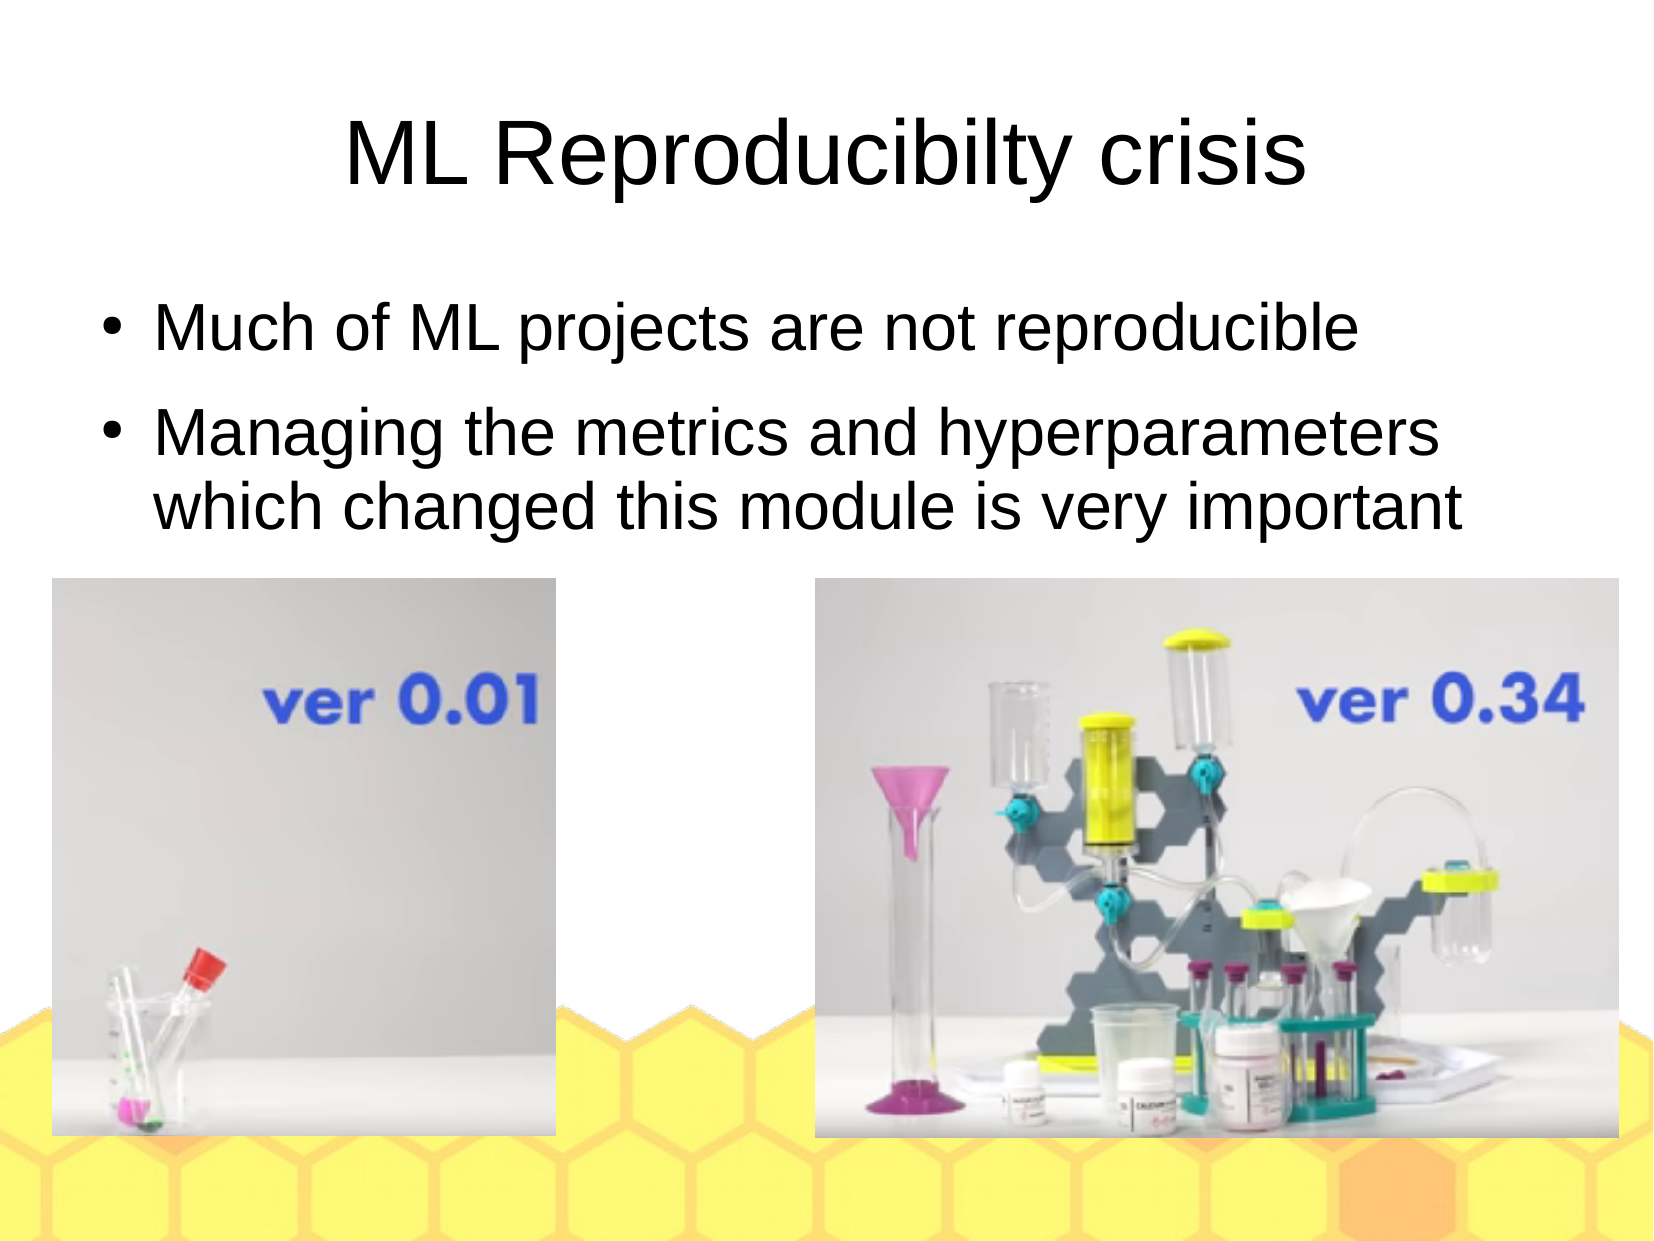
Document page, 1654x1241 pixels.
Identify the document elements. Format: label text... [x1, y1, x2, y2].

title ML Reproducibilty crisis [82, 49, 1571, 257]
list Much of ML projects are not reproducible Managing the metrics and hyperparameters which changed this module is very important [82, 290, 1571, 1010]
picture [0, 578, 1654, 1241]
